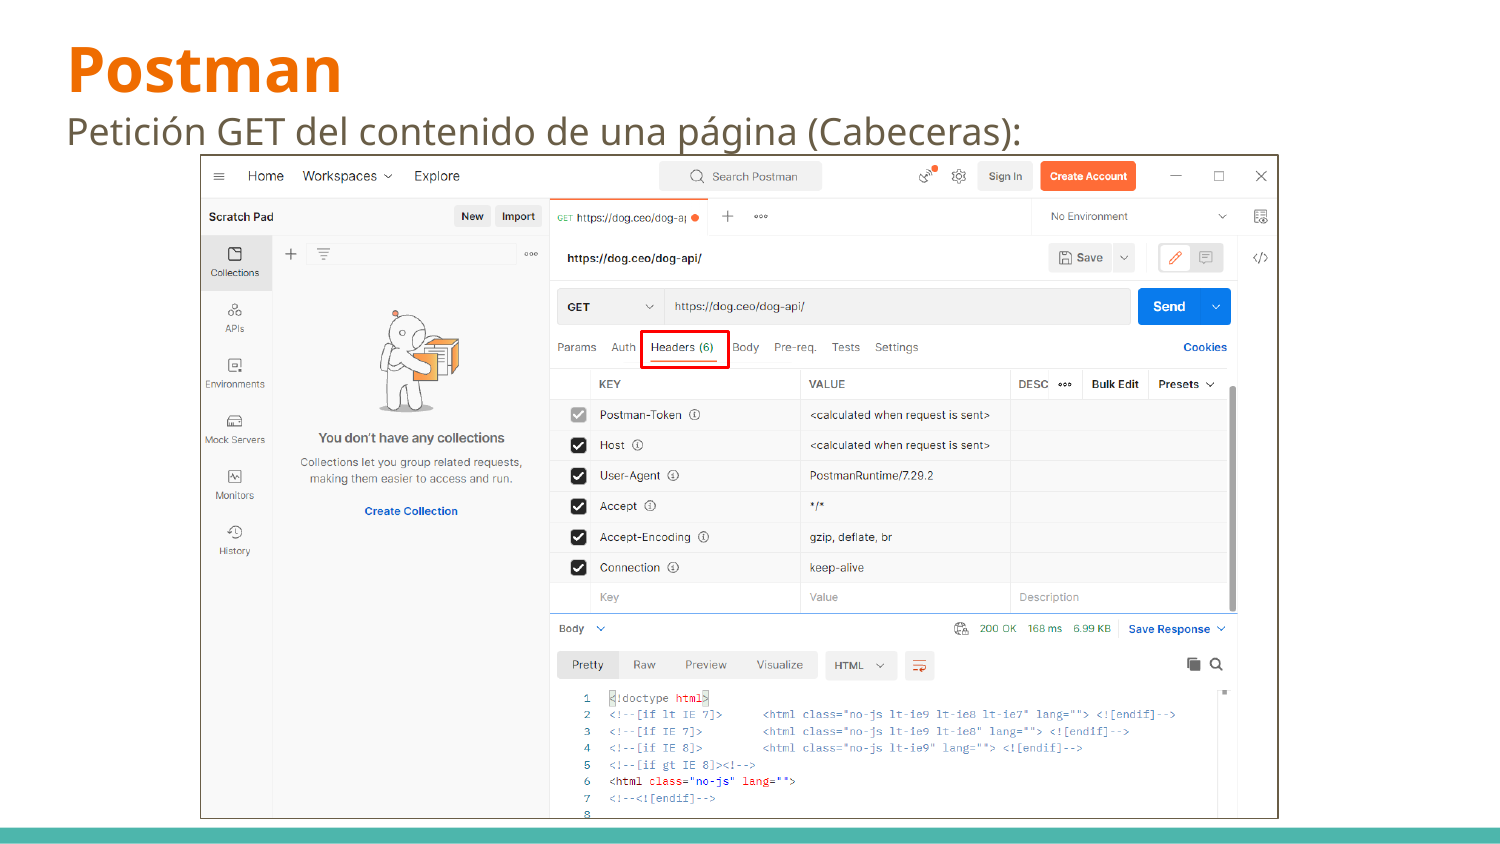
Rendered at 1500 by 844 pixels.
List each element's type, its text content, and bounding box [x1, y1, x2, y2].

title Postman [51, 10, 1449, 82]
list Petición GET del contenido de una página (Cabeceras): [51, 82, 1449, 670]
picture [201, 155, 1278, 818]
